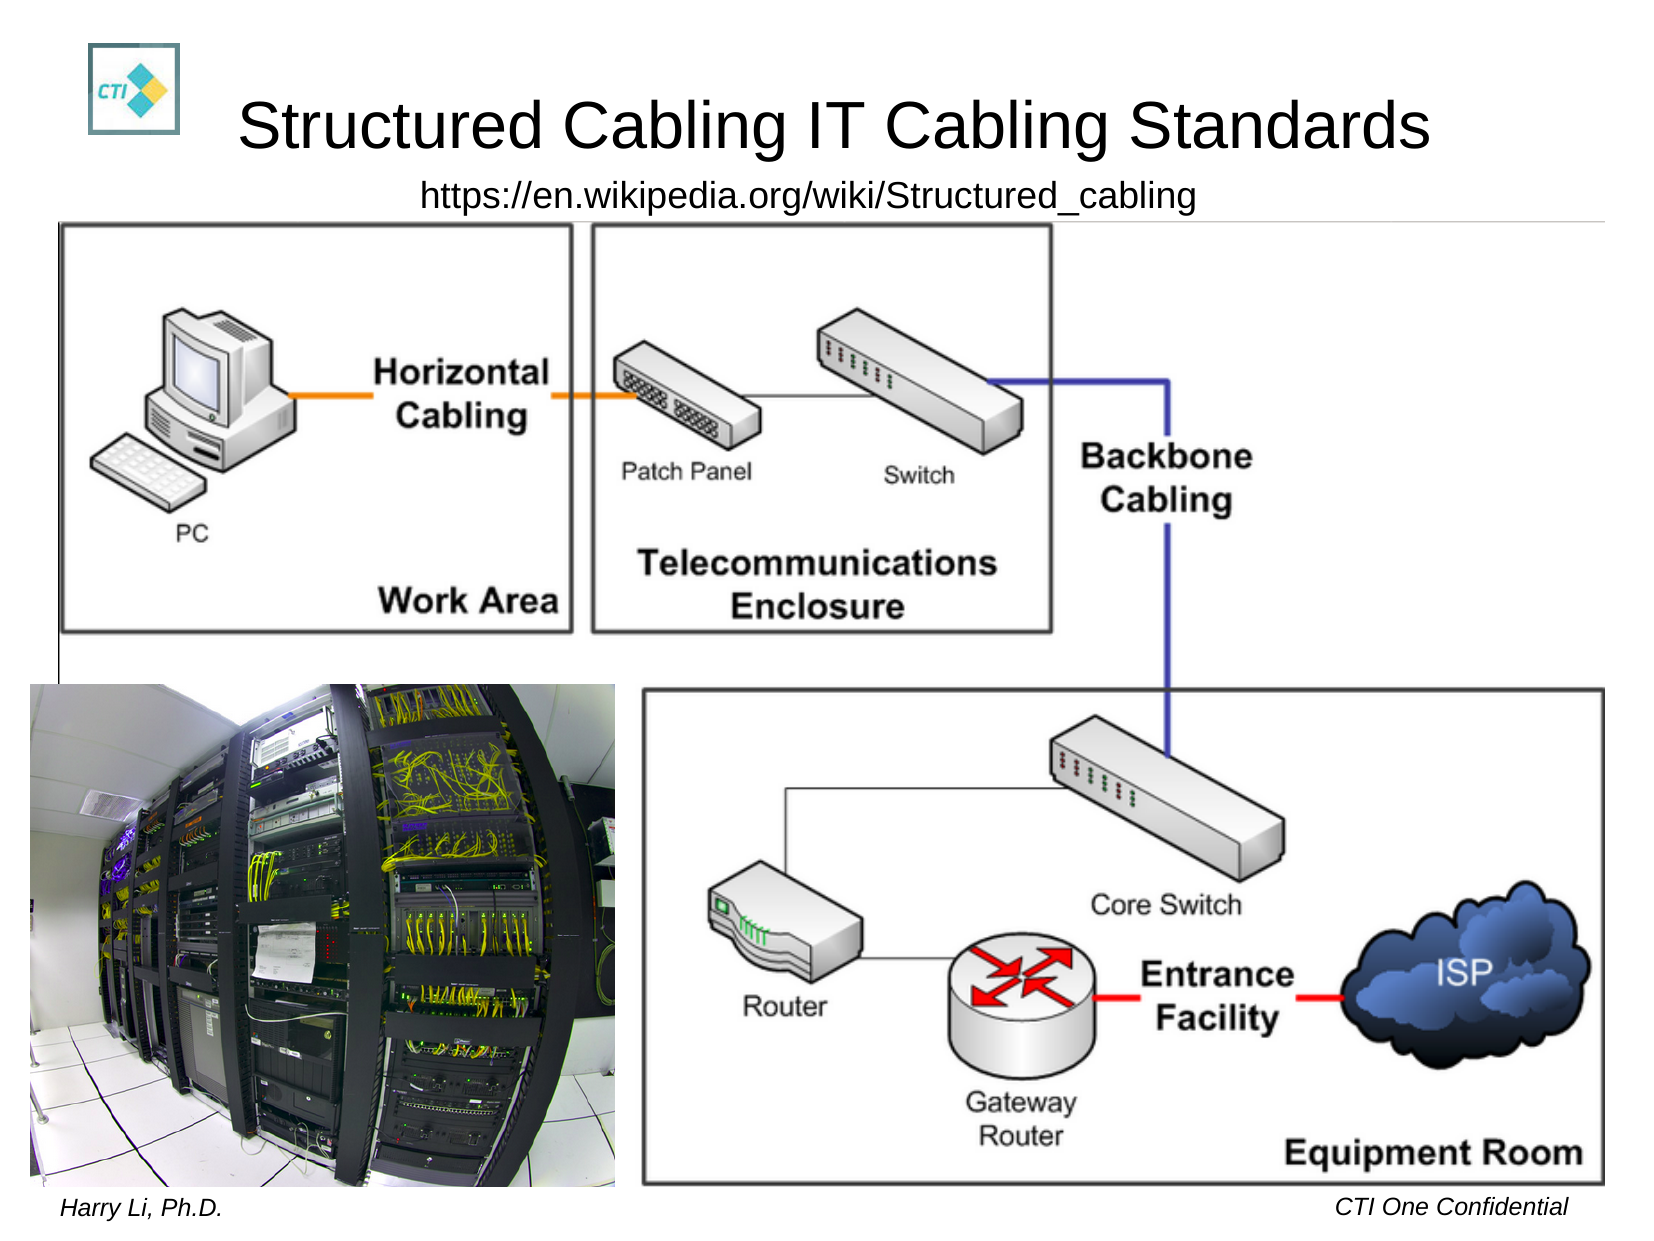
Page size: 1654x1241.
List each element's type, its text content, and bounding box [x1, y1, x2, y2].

title Structured Cabling IT Cabling Standards [100, 20, 1589, 221]
text_box https://en.wikipedia.org/wiki/Structured_cabling [405, 167, 1213, 221]
text_box CTI One Confidential [1320, 1185, 1636, 1230]
picture [88, 43, 180, 135]
text_box Harry Li, Ph.D. [45, 1187, 451, 1229]
picture [30, 221, 1605, 1190]
